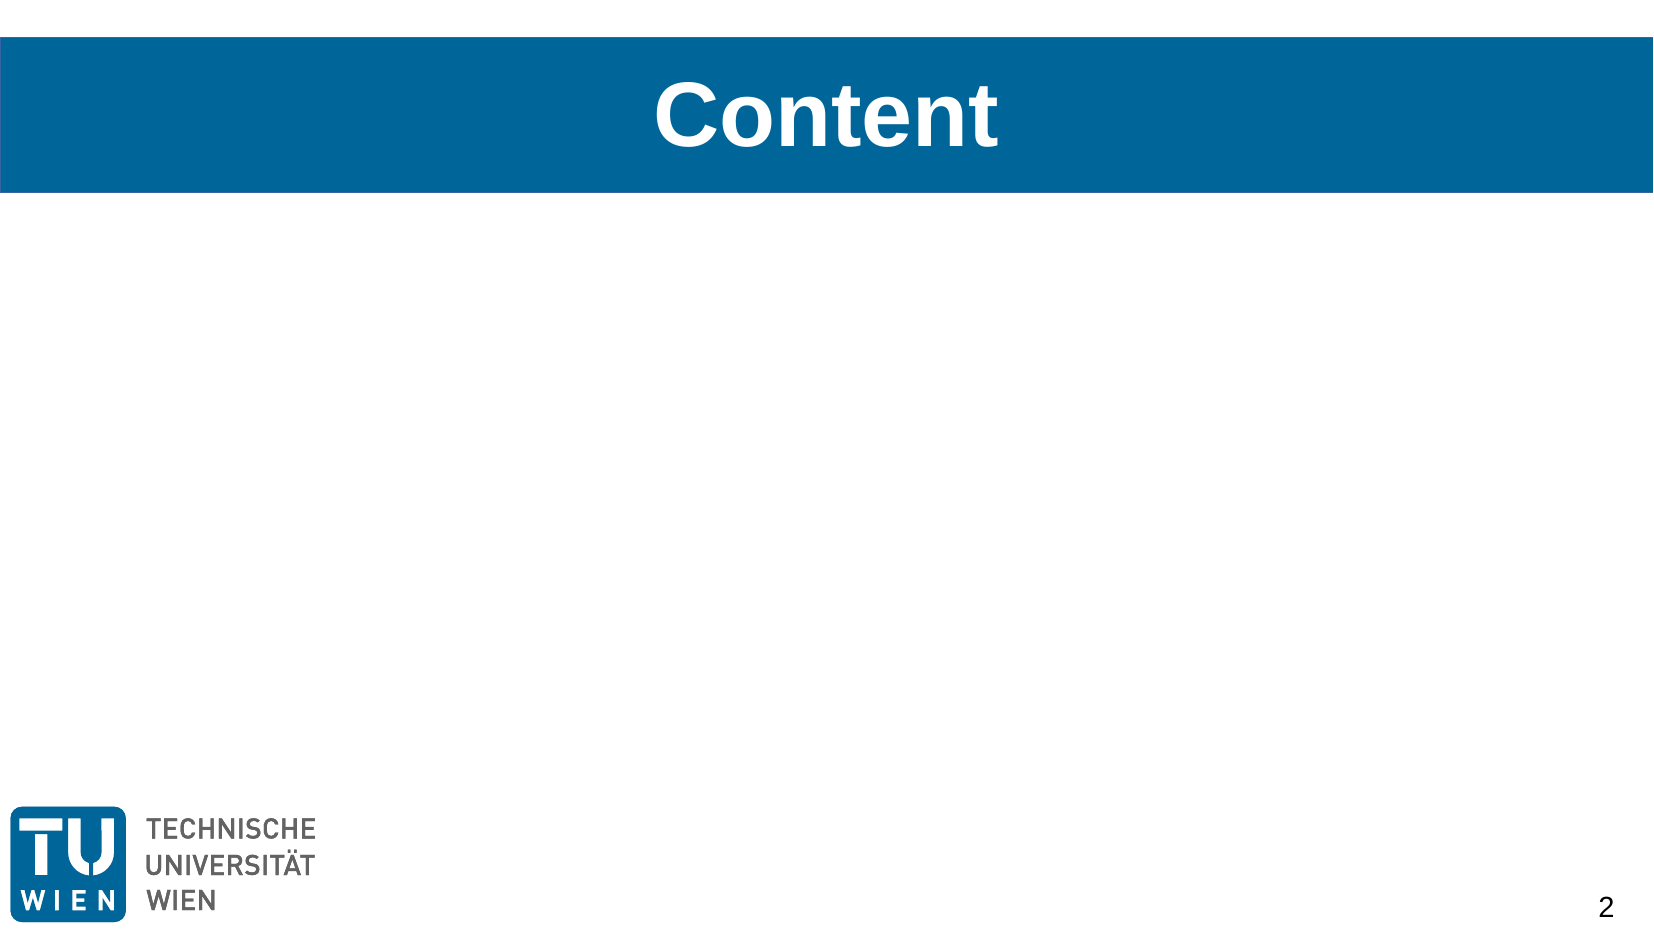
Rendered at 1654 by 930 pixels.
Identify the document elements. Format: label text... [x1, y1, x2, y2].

title Content [0, 37, 1653, 193]
